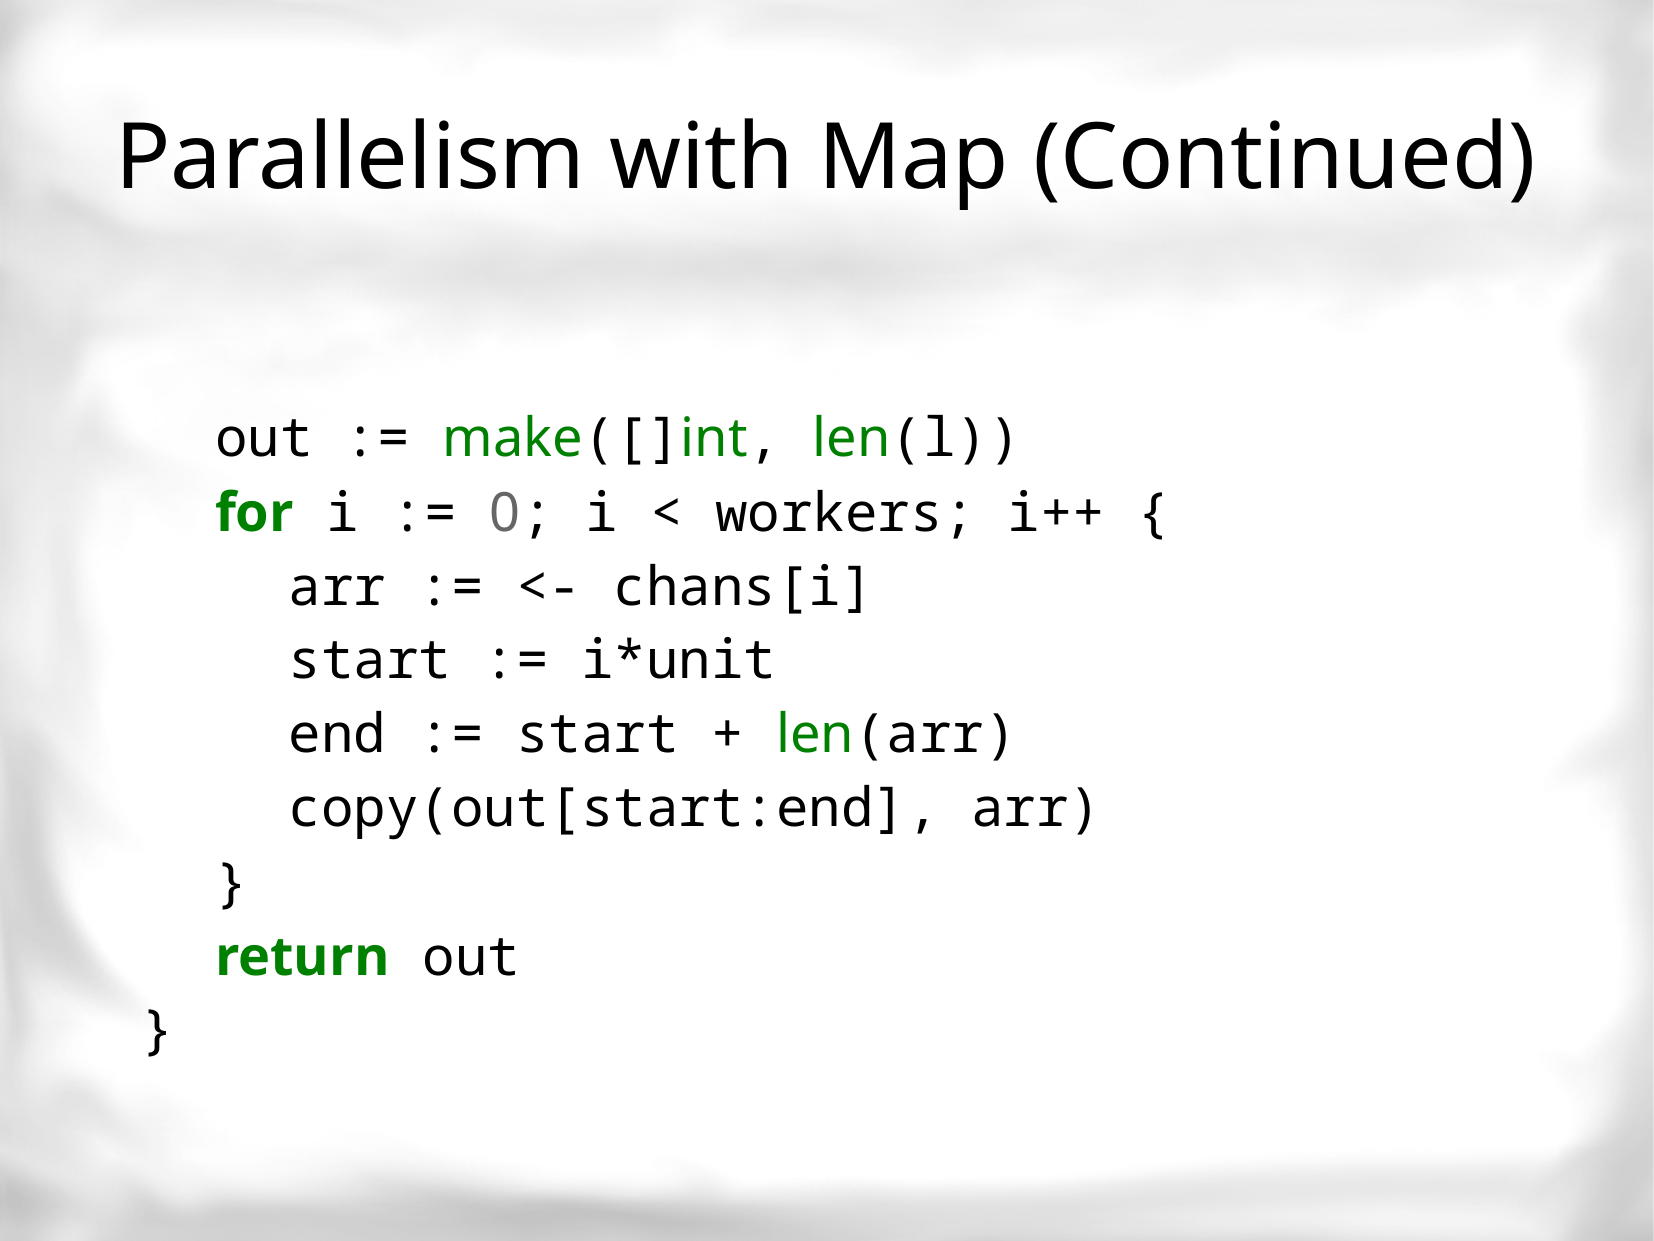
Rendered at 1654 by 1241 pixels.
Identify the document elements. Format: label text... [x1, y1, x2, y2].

text_box out := make([]int, len(l)) for i := 0; i < workers; i++ { arr := <- chans[i] start := i*unit end := start + len(arr) copy(out[start:end], arr) } return out } [126, 317, 1652, 1186]
title Parallelism with Map (Continued) [82, 49, 1571, 257]
picture [0, 0, 1654, 1241]
